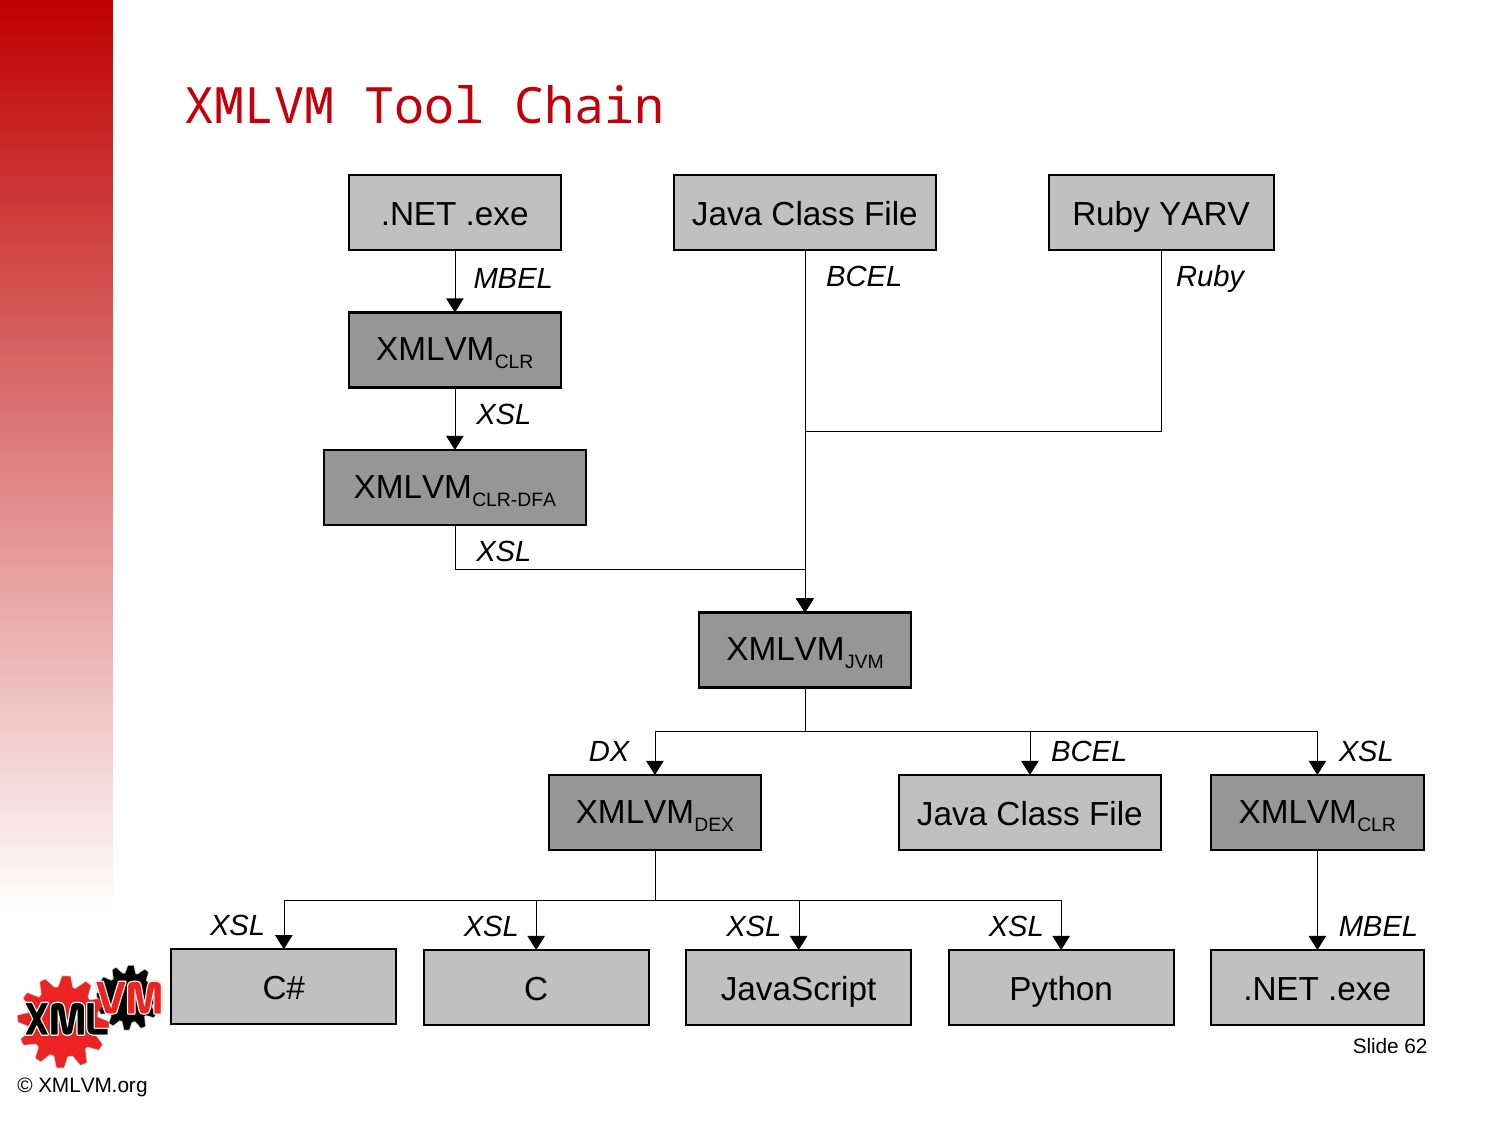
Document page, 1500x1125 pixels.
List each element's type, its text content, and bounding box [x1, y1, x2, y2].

text_box XSL [461, 387, 547, 438]
text_box XSL [448, 901, 534, 951]
text_box JavaScript [686, 950, 912, 1026]
text_box Java Class File [898, 774, 1162, 850]
text_box XSL [461, 524, 547, 576]
text_box XMLVMCLR [1211, 774, 1424, 850]
text_box XMLVMDEX [548, 774, 762, 850]
text_box XSL [195, 898, 281, 949]
text_box BCEL [811, 249, 918, 301]
text_box XMLVMCLR-DFA [323, 450, 587, 526]
text_box C# [171, 949, 397, 1025]
text_box XMLVMCLR [348, 312, 562, 388]
text_box .NET .exe [1211, 950, 1424, 1026]
text_box Ruby YARV [1048, 174, 1274, 250]
picture [16, 964, 164, 1069]
text_box XMLVMJVM [698, 612, 912, 688]
text_box BCEL [1036, 732, 1143, 776]
text_box .NET .exe [348, 174, 562, 250]
text_box Python [948, 950, 1174, 1026]
text_box XSL [973, 901, 1059, 951]
text_box Ruby [1161, 249, 1260, 301]
text_box XSL [711, 901, 797, 951]
title XMLVM Tool Chain [170, 67, 1447, 207]
text_box BCEL [1036, 724, 1143, 731]
text_box Java Class File [673, 174, 937, 250]
text_box MBEL [458, 251, 568, 303]
text_box DX [574, 724, 645, 774]
text_box XSL [1323, 724, 1409, 776]
text_box MBEL [1323, 899, 1434, 951]
text_box C [423, 950, 649, 1026]
